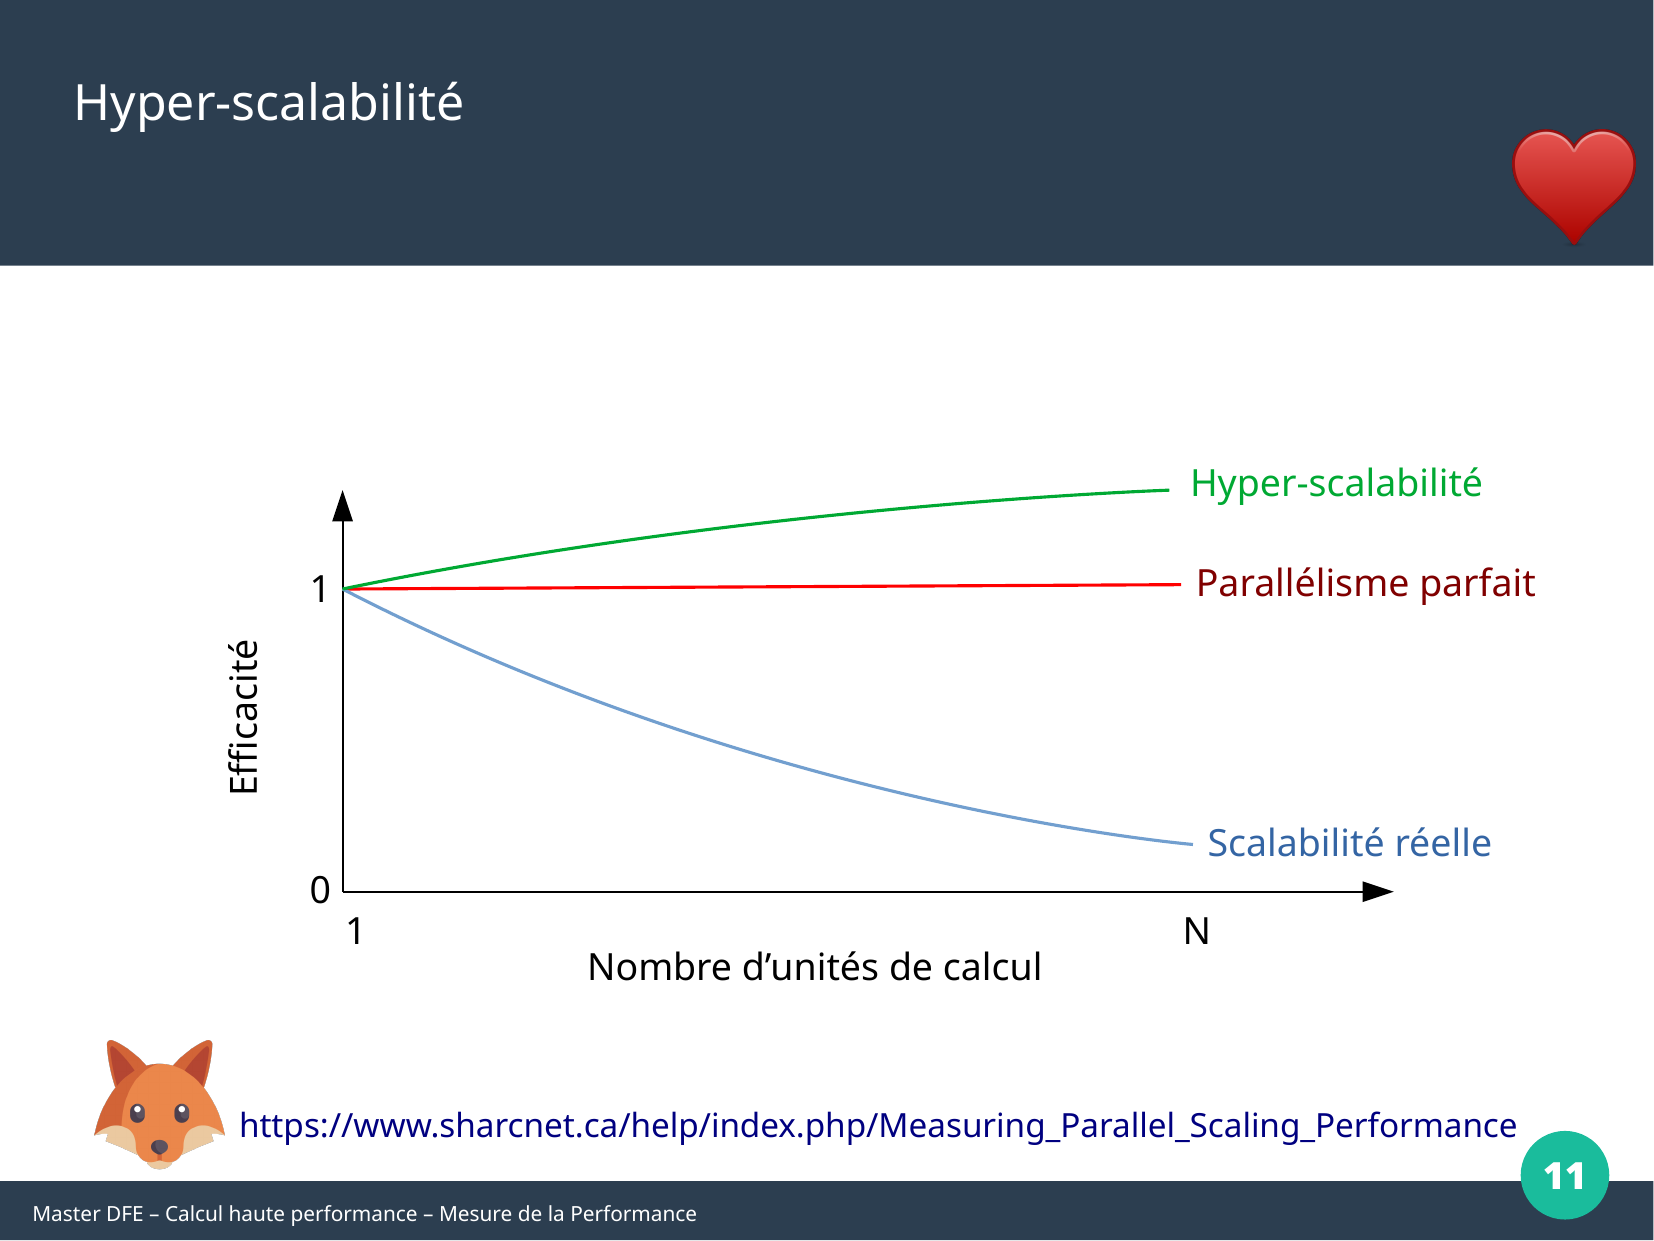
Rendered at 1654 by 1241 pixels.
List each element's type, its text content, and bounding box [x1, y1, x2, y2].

text_box https://www.sharcnet.ca/help/index.php/Measuring_Parallel_Scaling_Performance [224, 1094, 1654, 1212]
text_box Parallélisme parfait [1181, 549, 1560, 666]
picture [94, 1039, 225, 1170]
text_box 1 [298, 896, 382, 963]
text_box Scalabilité réelle [1192, 809, 1571, 880]
text_box Hyper-scalabilité [59, 59, 1477, 187]
text_box 1 [263, 555, 346, 621]
text_box 0 [263, 856, 346, 922]
text_box Master DFE – Calcul haute performance – Mesure de la Performance [17, 1191, 1436, 1235]
text_box Efficacité [209, 428, 276, 1008]
text_box Nombre d’unités de calcul [525, 933, 1105, 999]
picture [1512, 129, 1636, 248]
text_box N [1143, 897, 1226, 963]
text_box Hyper-scalabilité [1175, 448, 1554, 520]
